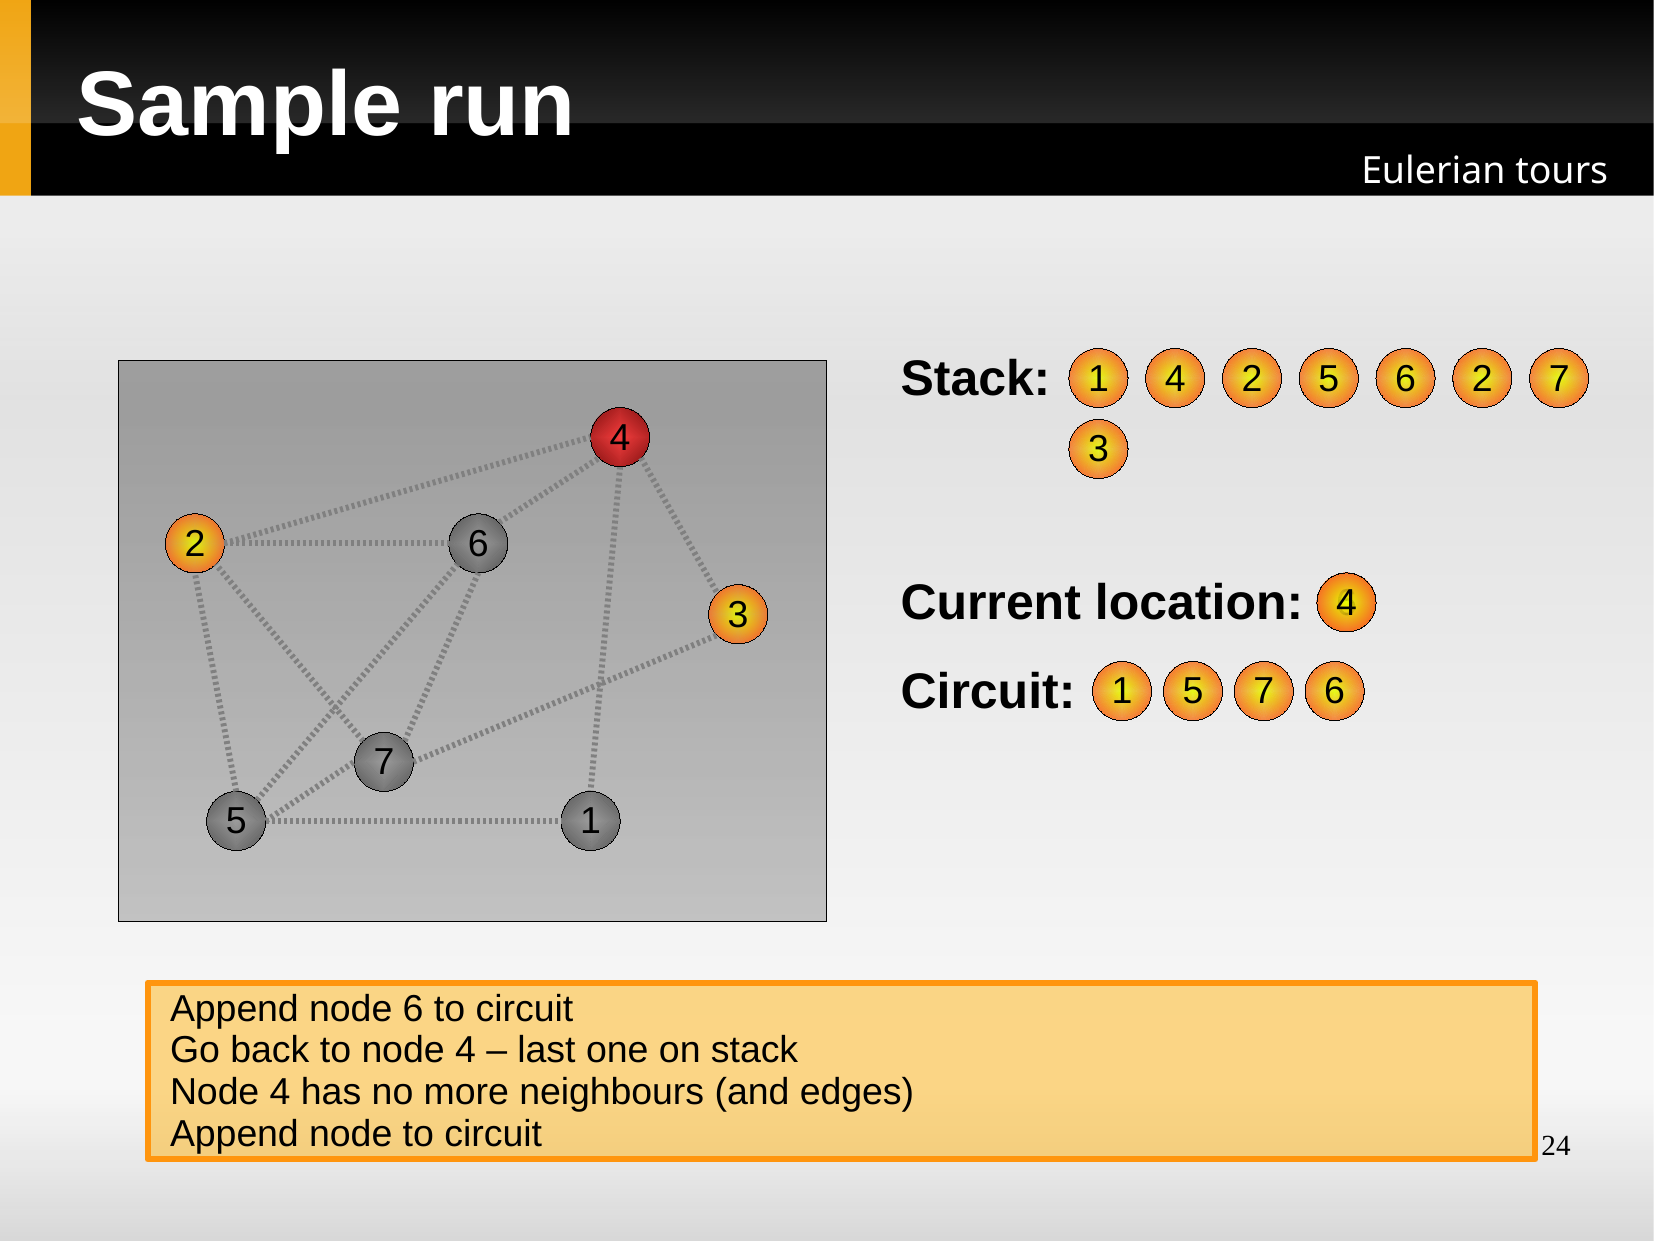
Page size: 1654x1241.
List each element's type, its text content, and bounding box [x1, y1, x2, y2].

text_box 5 [206, 791, 266, 851]
text_box 4 [590, 407, 650, 467]
text_box 7 [354, 732, 414, 792]
text_box 4 [1145, 348, 1205, 408]
text_box 6 [1305, 661, 1365, 721]
text_box 2 [165, 513, 225, 573]
text_box 3 [1068, 419, 1129, 479]
title Sample run [76, 0, 1565, 208]
text_box 1 [561, 791, 621, 851]
text_box 2 [1452, 348, 1512, 408]
text_box 7 [1529, 348, 1589, 408]
text_box Append node 6 to circuit Go back to node 4 – last one on stack Node 4 has no more neighbours (and edges) Append node to circuit [147, 982, 1536, 1160]
text_box 4 [1316, 572, 1377, 632]
text_box 7 [1234, 661, 1294, 721]
text_box Stack: [885, 342, 1123, 414]
text_box 1 [1068, 348, 1129, 408]
text_box 6 [1375, 348, 1436, 408]
text_box 5 [1163, 661, 1223, 721]
text_box 3 [708, 584, 768, 644]
picture [0, 0, 1654, 1241]
text_box Circuit: [885, 655, 1093, 727]
text_box 6 [448, 513, 508, 573]
text_box 1 [1092, 661, 1152, 721]
text_box [118, 360, 827, 922]
text_box 2 [1222, 348, 1282, 408]
text_box 5 [1299, 348, 1359, 408]
text_box Current location: [885, 567, 1359, 638]
